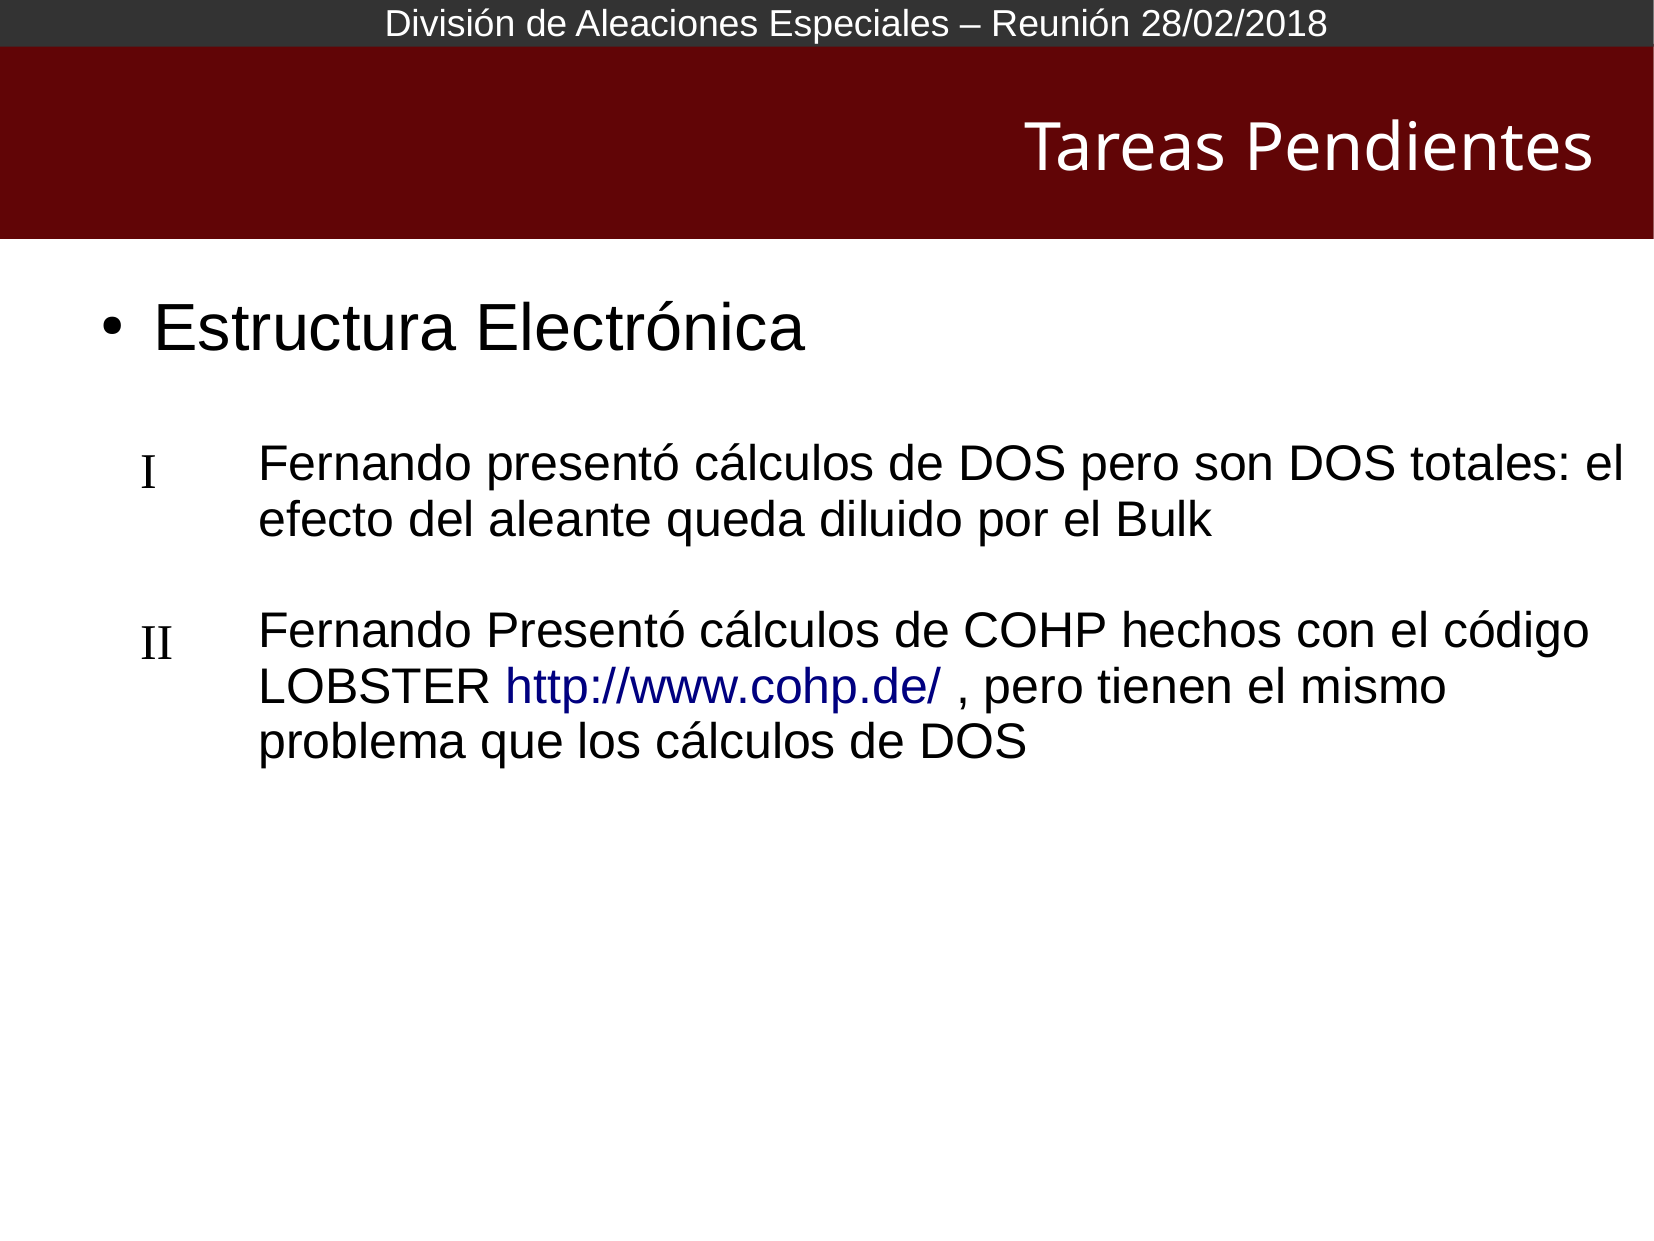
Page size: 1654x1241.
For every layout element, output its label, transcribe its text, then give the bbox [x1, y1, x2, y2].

text_box II [125, 607, 206, 678]
text_box I [125, 436, 206, 507]
list Estructura Electrónica [82, 290, 1571, 404]
title Tareas Pendientes [41, 70, 1654, 218]
text_box Fernando presentó cálculos de DOS pero son DOS totales: el efecto del aleante queda diluido por el Bulk Fernando Presentó cálculos de COHP hechos con el código LOBSTER http://www.cohp.de/ , pero tienen el mismo problema que los cálculos de DOS [243, 427, 1650, 922]
